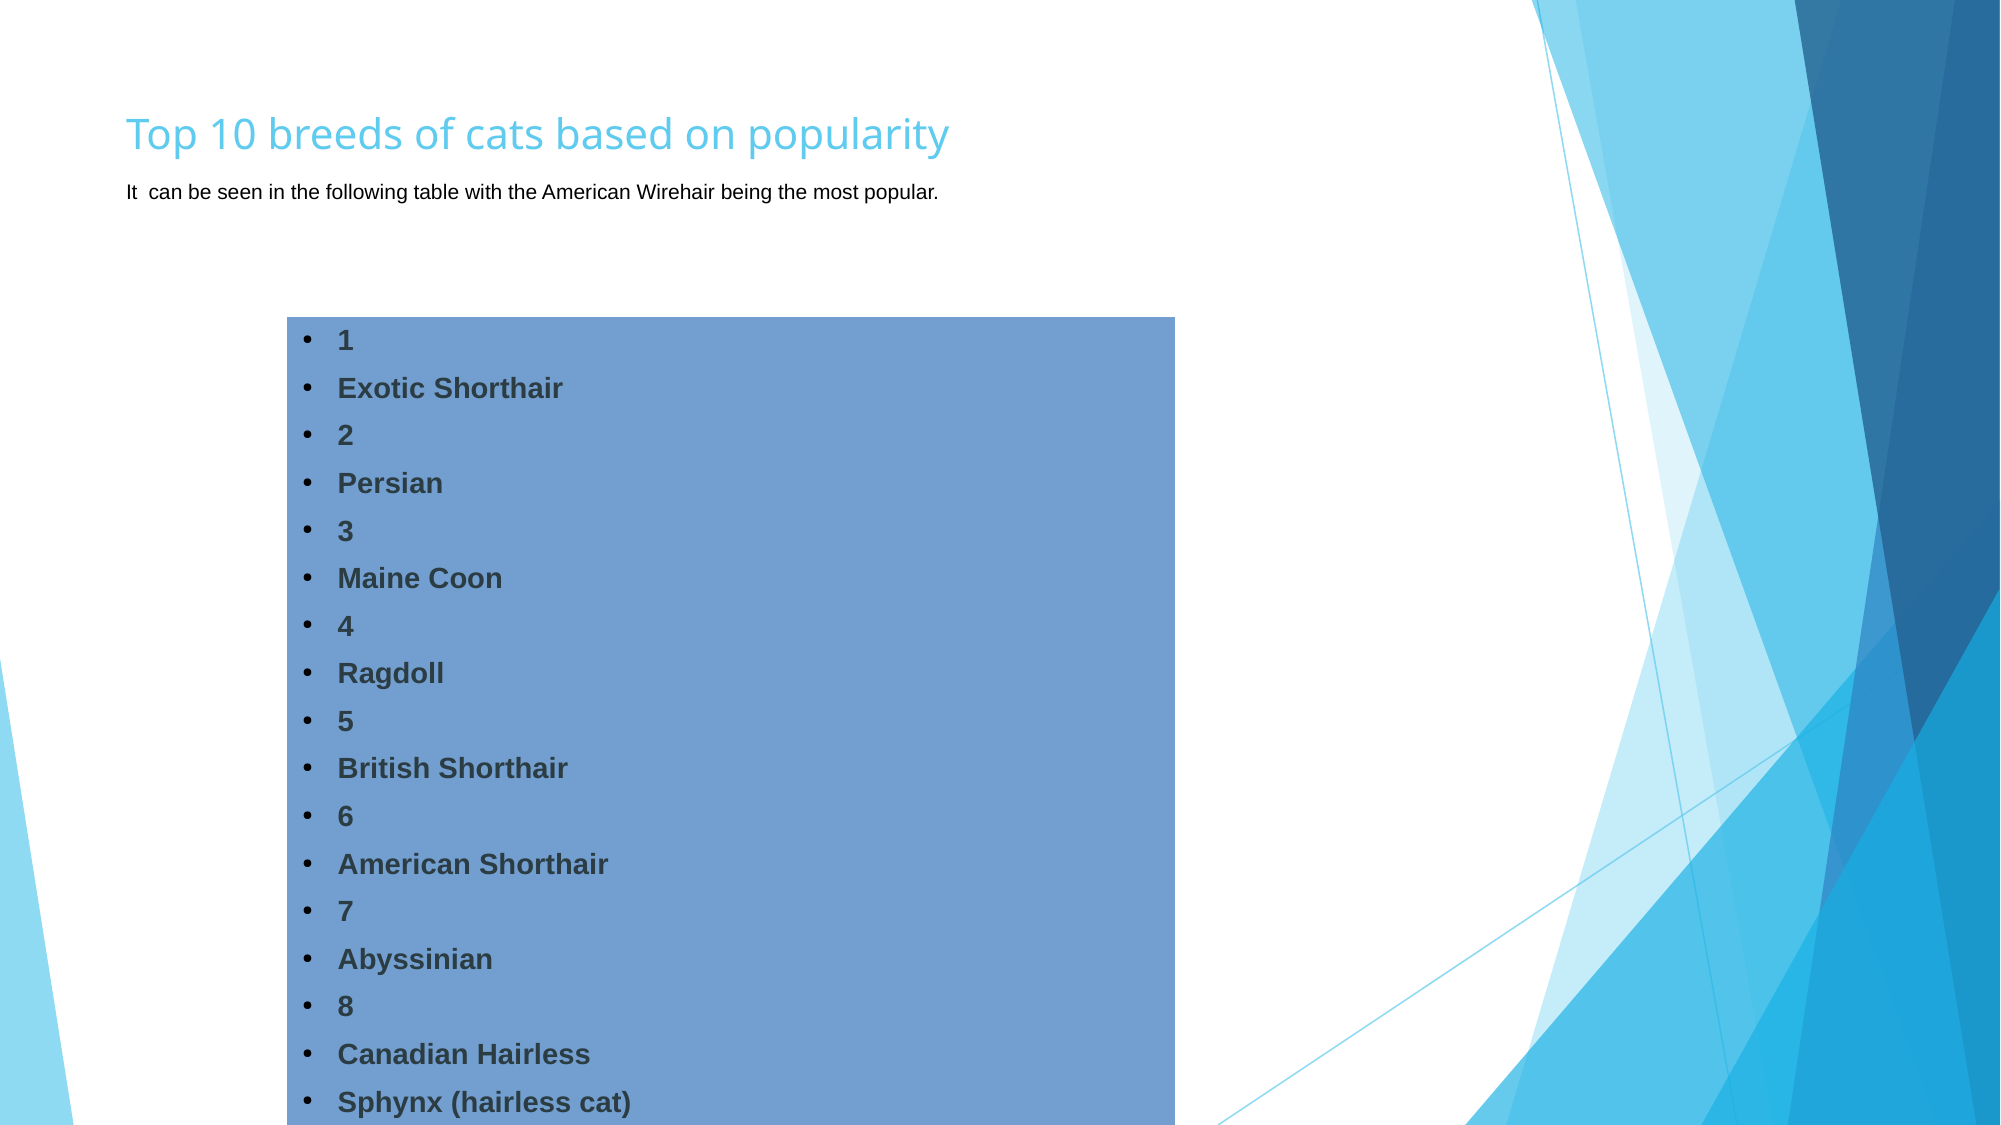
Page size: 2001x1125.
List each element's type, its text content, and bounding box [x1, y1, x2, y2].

table_cell Ragdoll [287, 650, 1175, 697]
table_cell Canadian Hairless [287, 1031, 1175, 1078]
table_cell Sphynx (hairless cat) [287, 1078, 1175, 1125]
table_cell 4 [287, 602, 1175, 650]
table_cell Persian [287, 459, 1175, 507]
table_cell 2 [287, 412, 1175, 459]
table_cell American Shorthair [287, 840, 1175, 888]
table_cell 8 [287, 983, 1175, 1031]
table_cell Maine Coon [287, 555, 1175, 602]
table_cell Exotic Shorthair [287, 364, 1175, 412]
table_cell 6 [287, 793, 1175, 840]
title Top 10 breeds of cats based on popularity It can be seen in the following table with the American Wirehair being the most popular. [111, 99, 1522, 317]
table_cell Abyssinian [287, 935, 1175, 983]
table_cell 7 [287, 888, 1175, 935]
table_cell British Shorthair [287, 745, 1175, 793]
table_header 1 [287, 317, 1175, 364]
table_cell 5 [287, 697, 1175, 745]
table_cell 3 [287, 507, 1175, 555]
